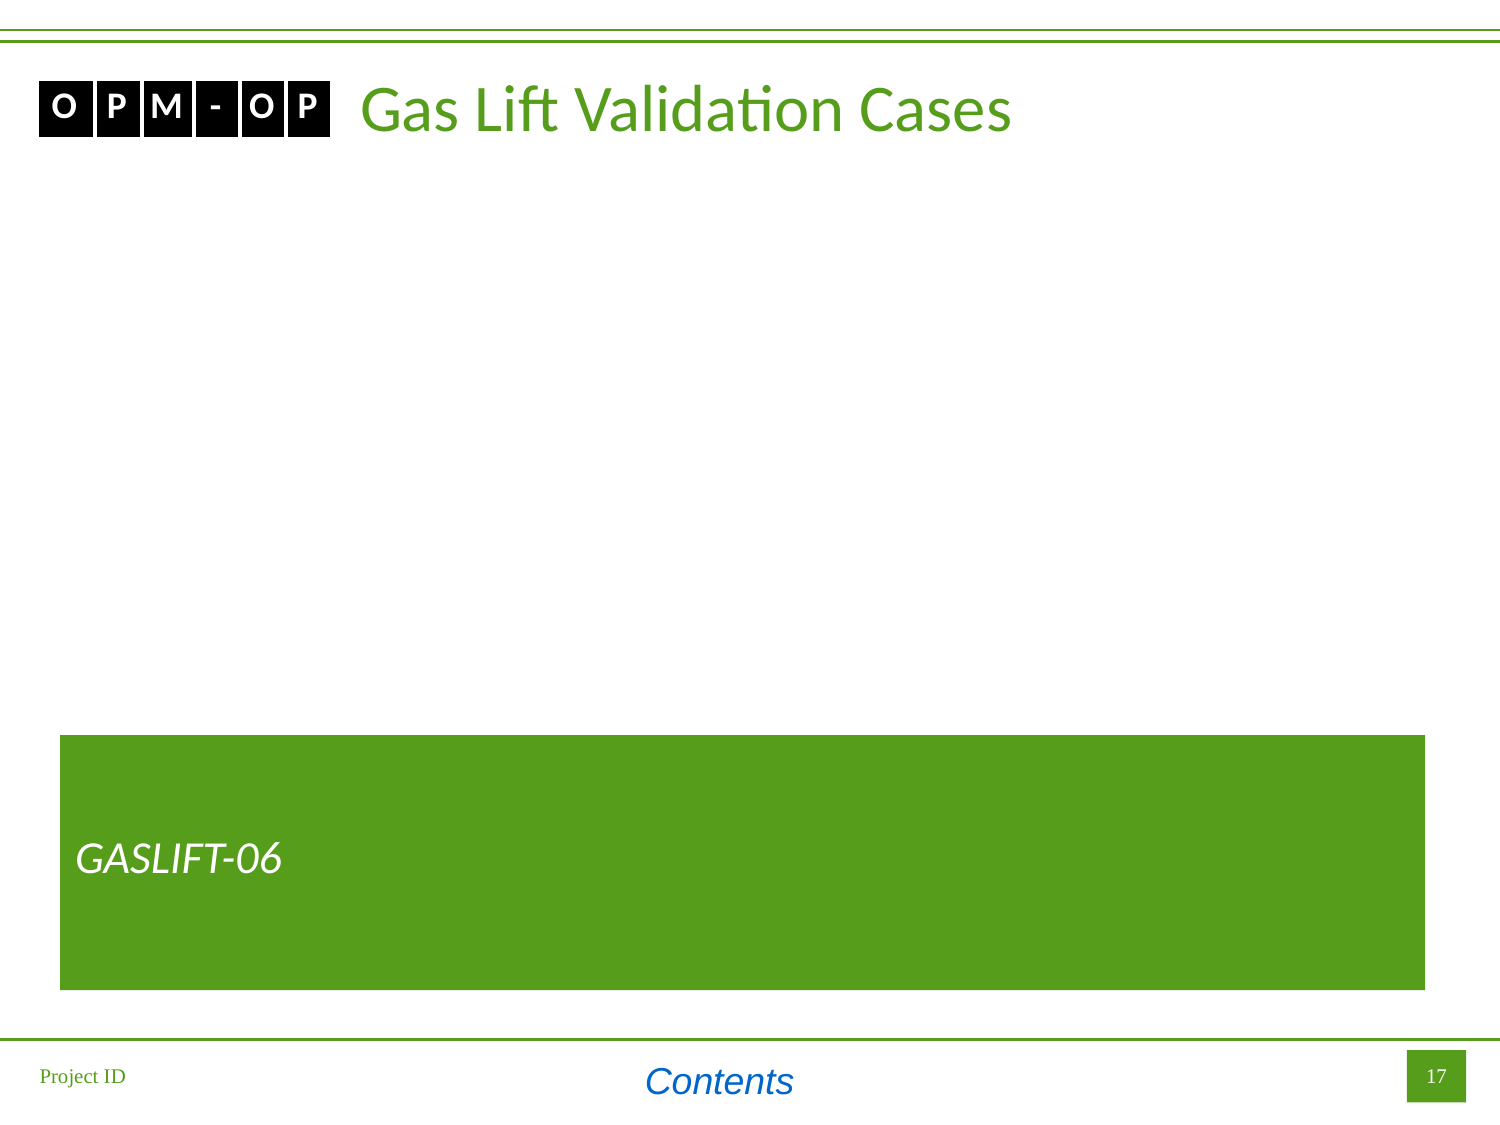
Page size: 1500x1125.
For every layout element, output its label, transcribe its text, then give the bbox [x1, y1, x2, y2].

list GASLIFT-06 [60, 735, 1426, 991]
title Gas Lift Validation Cases [360, 77, 1425, 153]
